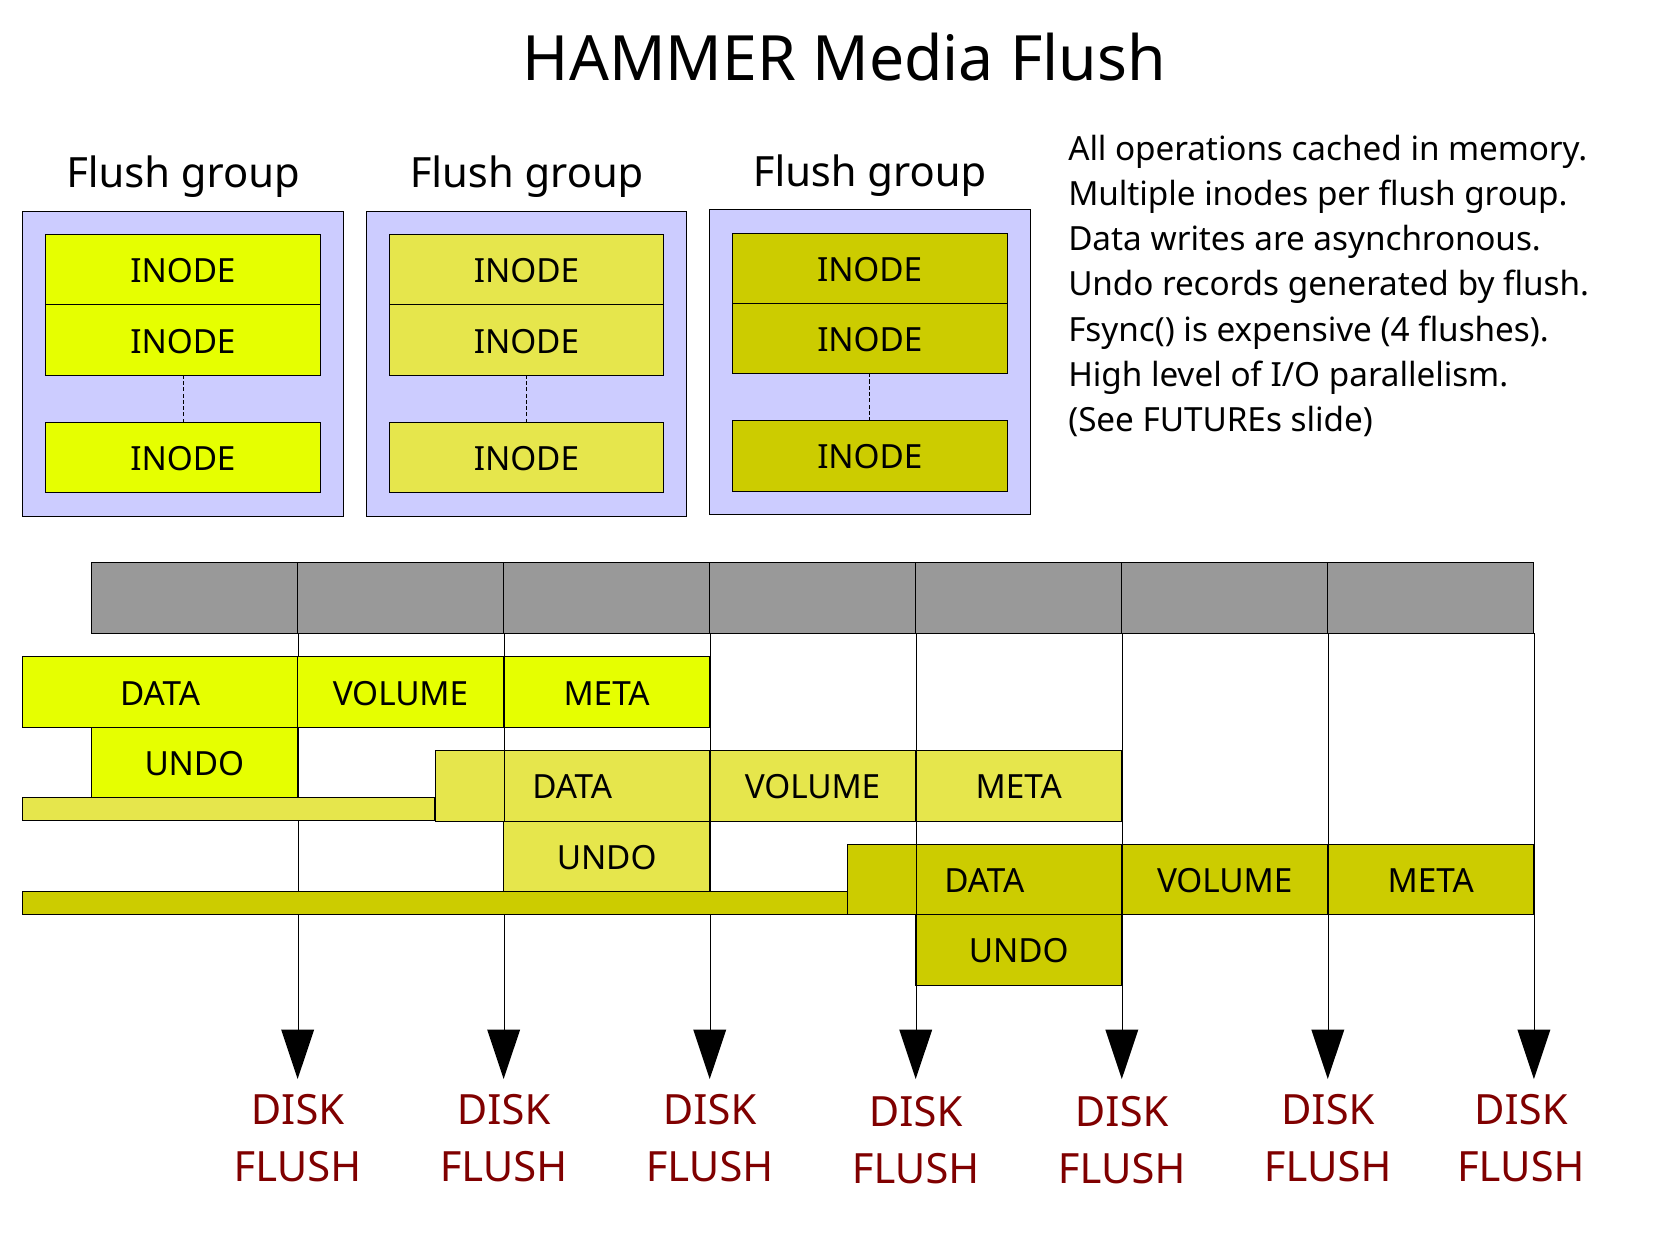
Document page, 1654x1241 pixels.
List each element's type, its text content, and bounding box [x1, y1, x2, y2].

text_box META [1329, 844, 1534, 915]
text_box [91, 562, 1534, 634]
text_box INODE [389, 234, 664, 304]
text_box INODE [732, 233, 1008, 303]
text_box [22, 211, 344, 517]
text_box DISK FLUSH [577, 1069, 843, 1205]
text_box [22, 891, 848, 915]
text_box Flush group [348, 133, 705, 210]
text_box DISK FLUSH [1388, 1069, 1654, 1205]
text_box INODE [732, 303, 1008, 374]
text_box [22, 797, 435, 821]
text_box META [505, 656, 710, 728]
text_box DISK FLUSH [1195, 1069, 1388, 1205]
text_box DATA [917, 844, 1121, 915]
text_box DATA [435, 750, 504, 822]
text_box INODE [389, 304, 664, 376]
text_box INODE [45, 422, 321, 493]
text_box DATA [505, 750, 709, 821]
text_box DISK FLUSH [165, 1069, 371, 1205]
text_box DISK FLUSH [783, 1071, 989, 1206]
text_box DISK FLUSH [371, 1069, 577, 1205]
text_box All operations cached in memory. Multiple inodes per flush group. Data writes are asynchronous. Undo records generated by flush. Fsync() is expensive (4 flushes). High level of I/O parallelism. (See FUTUREs slide) [1053, 117, 1654, 512]
text_box VOLUME [1123, 844, 1328, 915]
text_box VOLUME [711, 750, 916, 822]
text_box META [917, 750, 1122, 822]
text_box DATA [847, 844, 916, 915]
text_box INODE [389, 422, 664, 493]
text_box UNDO [917, 915, 1122, 986]
text_box [709, 209, 1031, 515]
text_box Flush group [691, 131, 1049, 208]
text_box [366, 211, 687, 517]
text_box VOLUME [297, 656, 504, 728]
text_box INODE [732, 420, 1008, 492]
text_box UNDO [91, 727, 298, 797]
text_box DISK FLUSH [989, 1071, 1255, 1206]
text_box HAMMER Media Flush [114, 9, 1575, 104]
text_box UNDO [503, 821, 710, 891]
text_box Flush group [4, 133, 348, 210]
text_box INODE [45, 234, 321, 304]
text_box DATA [22, 656, 297, 728]
text_box INODE [45, 304, 321, 376]
